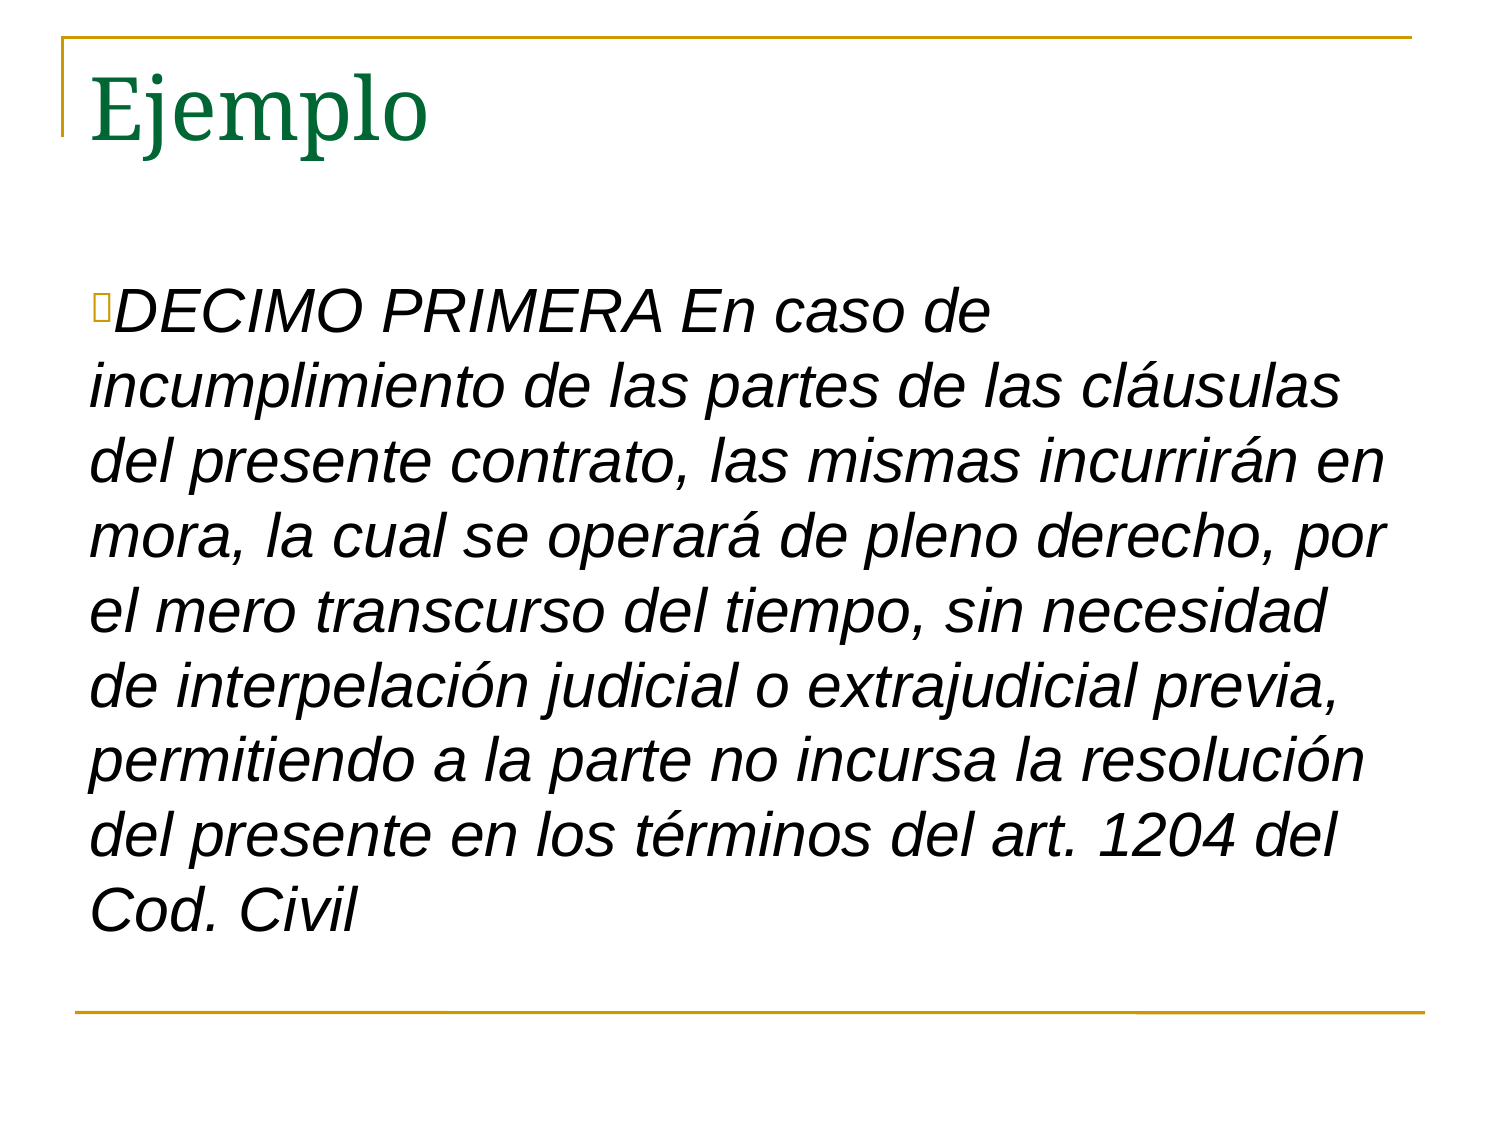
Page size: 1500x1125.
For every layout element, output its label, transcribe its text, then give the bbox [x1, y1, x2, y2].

list DECIMO PRIMERA En caso de incumplimiento de las partes de las cláusulas del presente contrato, las mismas incurrirán en mora, la cual se operará de pleno derecho, por el mero transcurso del tiempo, sin necesidad de interpelación judicial o extrajudicial previa, permitiendo a la parte no incursa la resolución del presente en los términos del art. 1204 del Cod. Civil [75, 262, 1425, 1006]
title Ejemplo [75, 45, 1425, 233]
